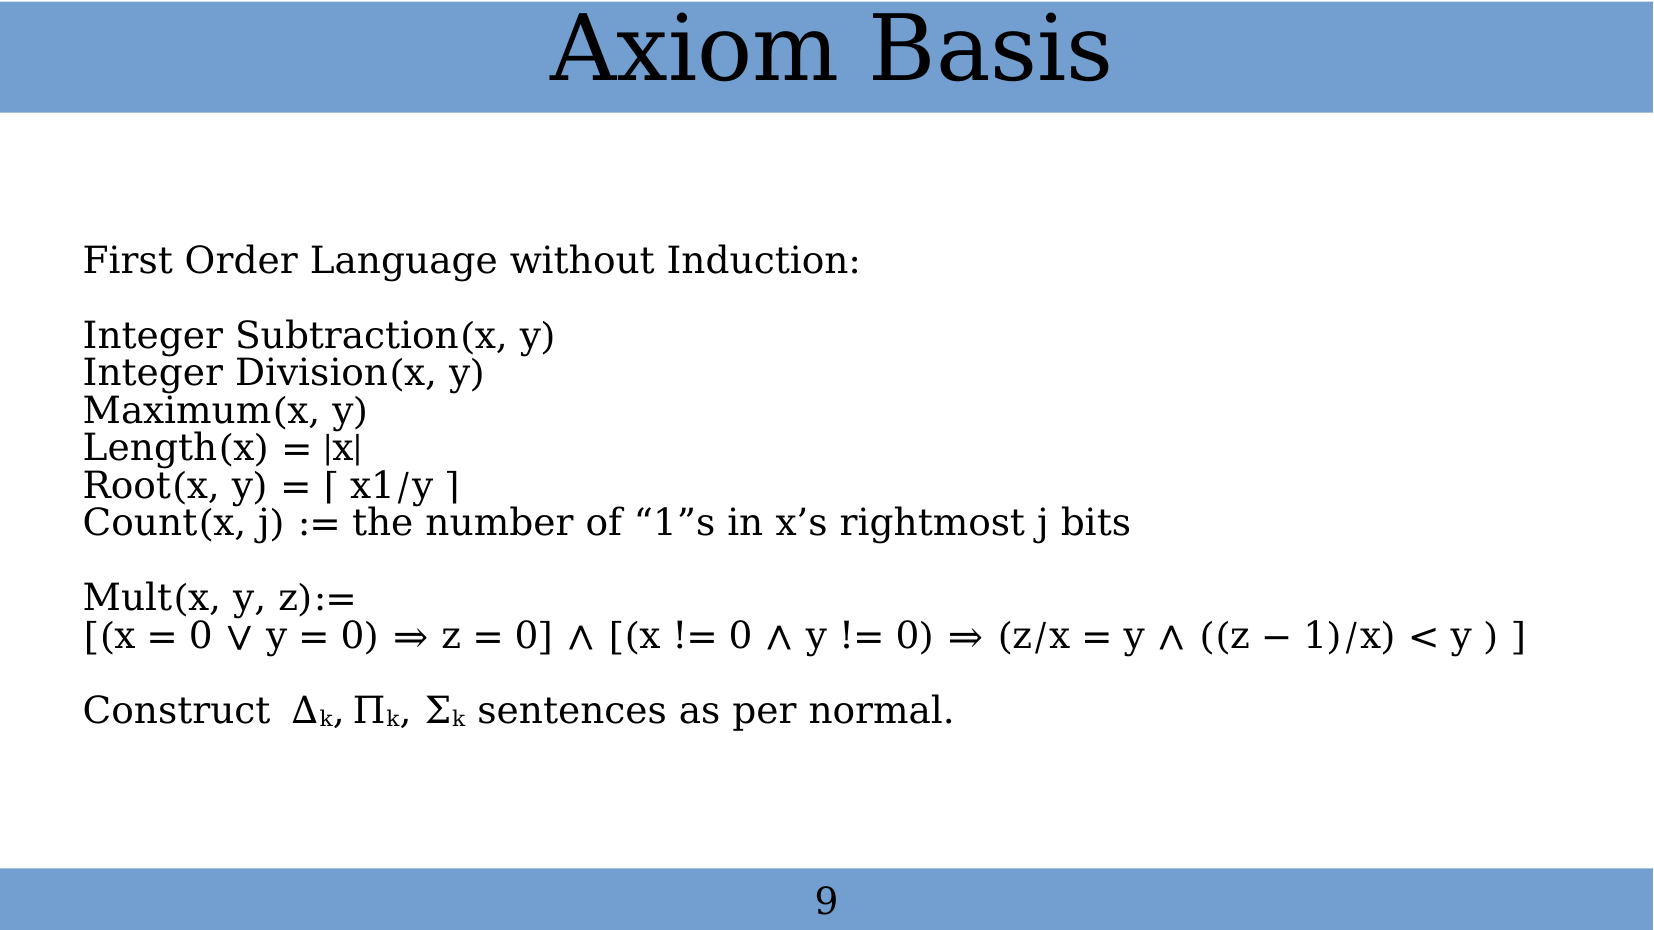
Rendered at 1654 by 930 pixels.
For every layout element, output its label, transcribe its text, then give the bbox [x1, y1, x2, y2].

title [0, 1, 1653, 113]
text_box [0, 868, 1653, 930]
text_box 9 [770, 877, 883, 930]
subtitle First Order Language without Induction: Integer Subtraction(x, y) Integer Division(x, y) Maximum(x, y) Length(x) = |x| Root(x, y) = ⌈ x1/y ⌉ Count(x, j) := the number of “1”s in x’s rightmost j bits Mult(x, y, z):= [(x = 0 ∨ y = 0) ⇒ z = 0] ∧ [(x != 0 ∧ y != 0) ⇒ (z/x = y ∧ ((z − 1)/x) < y ) ] Construct Δk, Πk, Σk sentences as per normal. [82, 212, 1571, 763]
text_box Axiom Basis [167, 0, 1498, 107]
